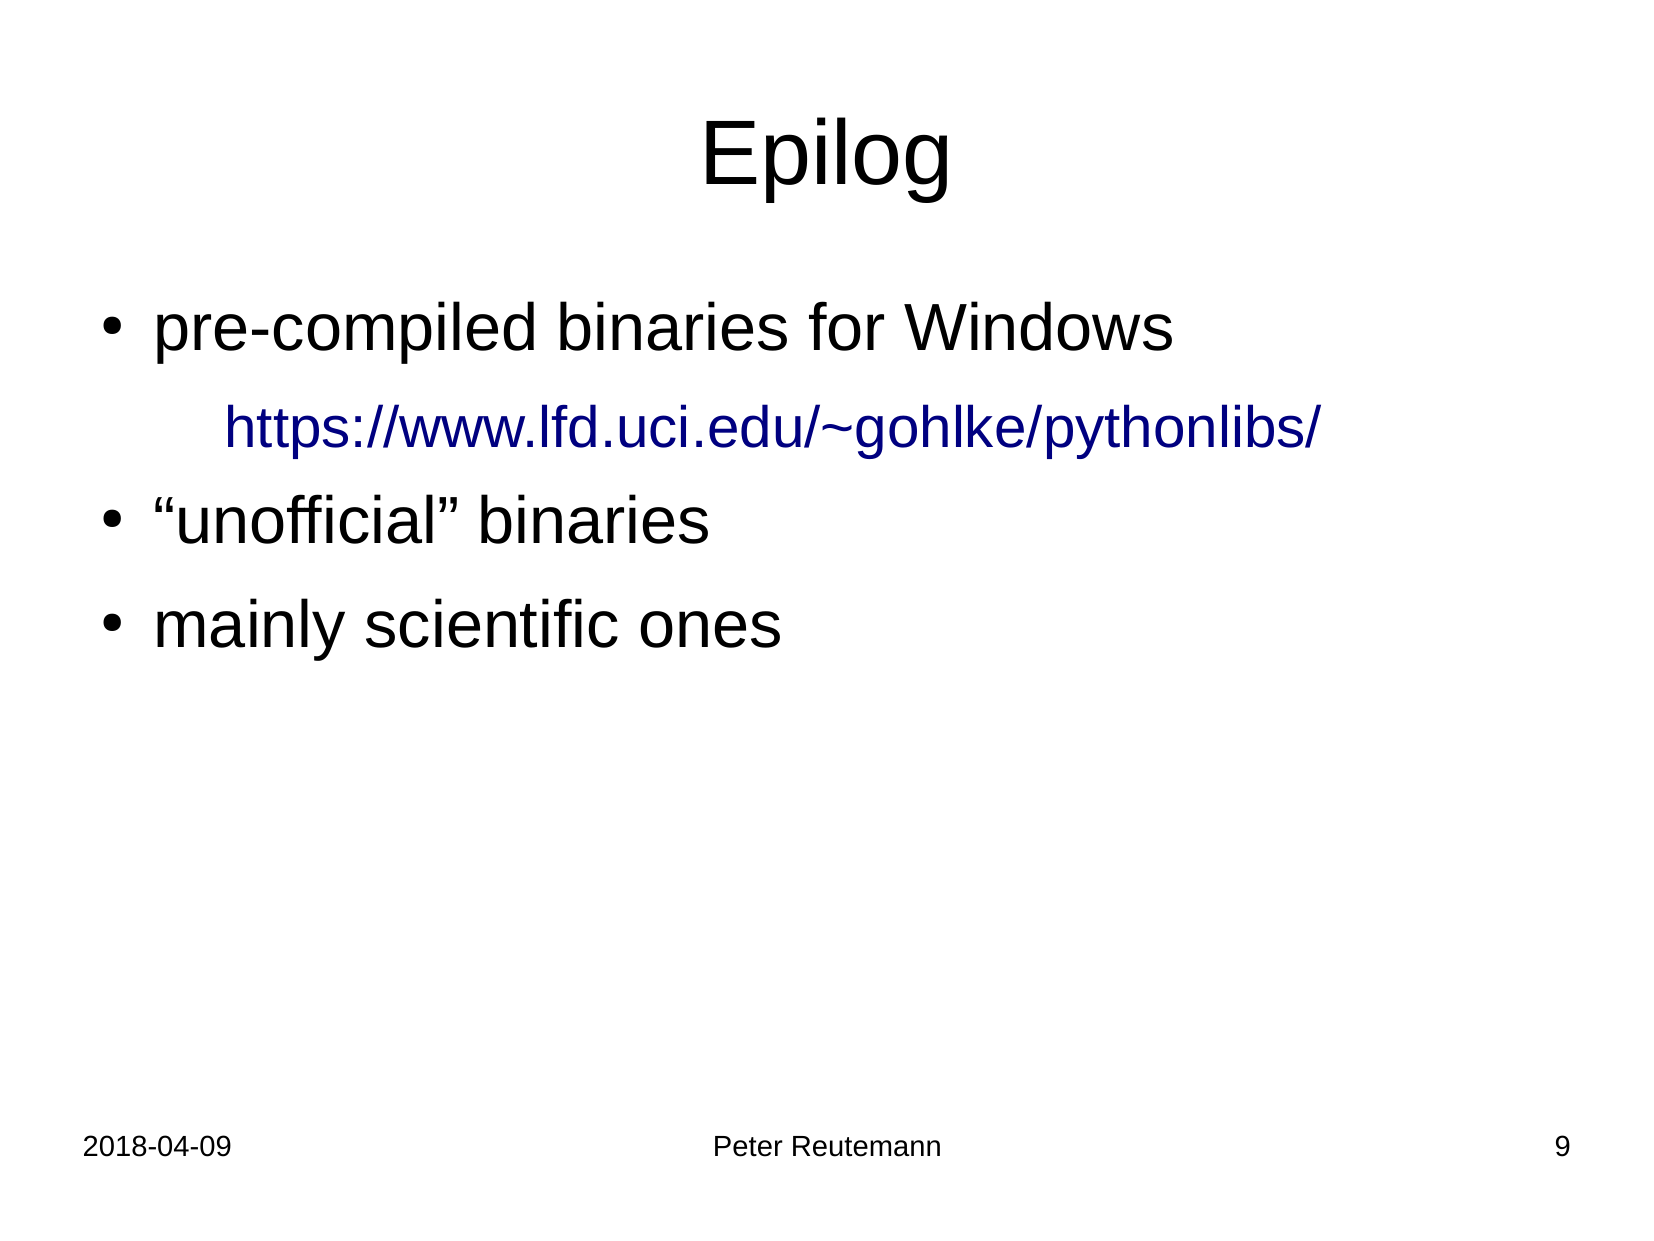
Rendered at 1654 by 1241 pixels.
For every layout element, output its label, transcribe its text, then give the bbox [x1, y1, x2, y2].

list pre-compiled binaries for Windows https://www.lfd.uci.edu/~gohlke/pythonlibs/ “unofficial” binaries mainly scientific ones [82, 290, 1538, 1010]
title Epilog [82, 49, 1571, 257]
